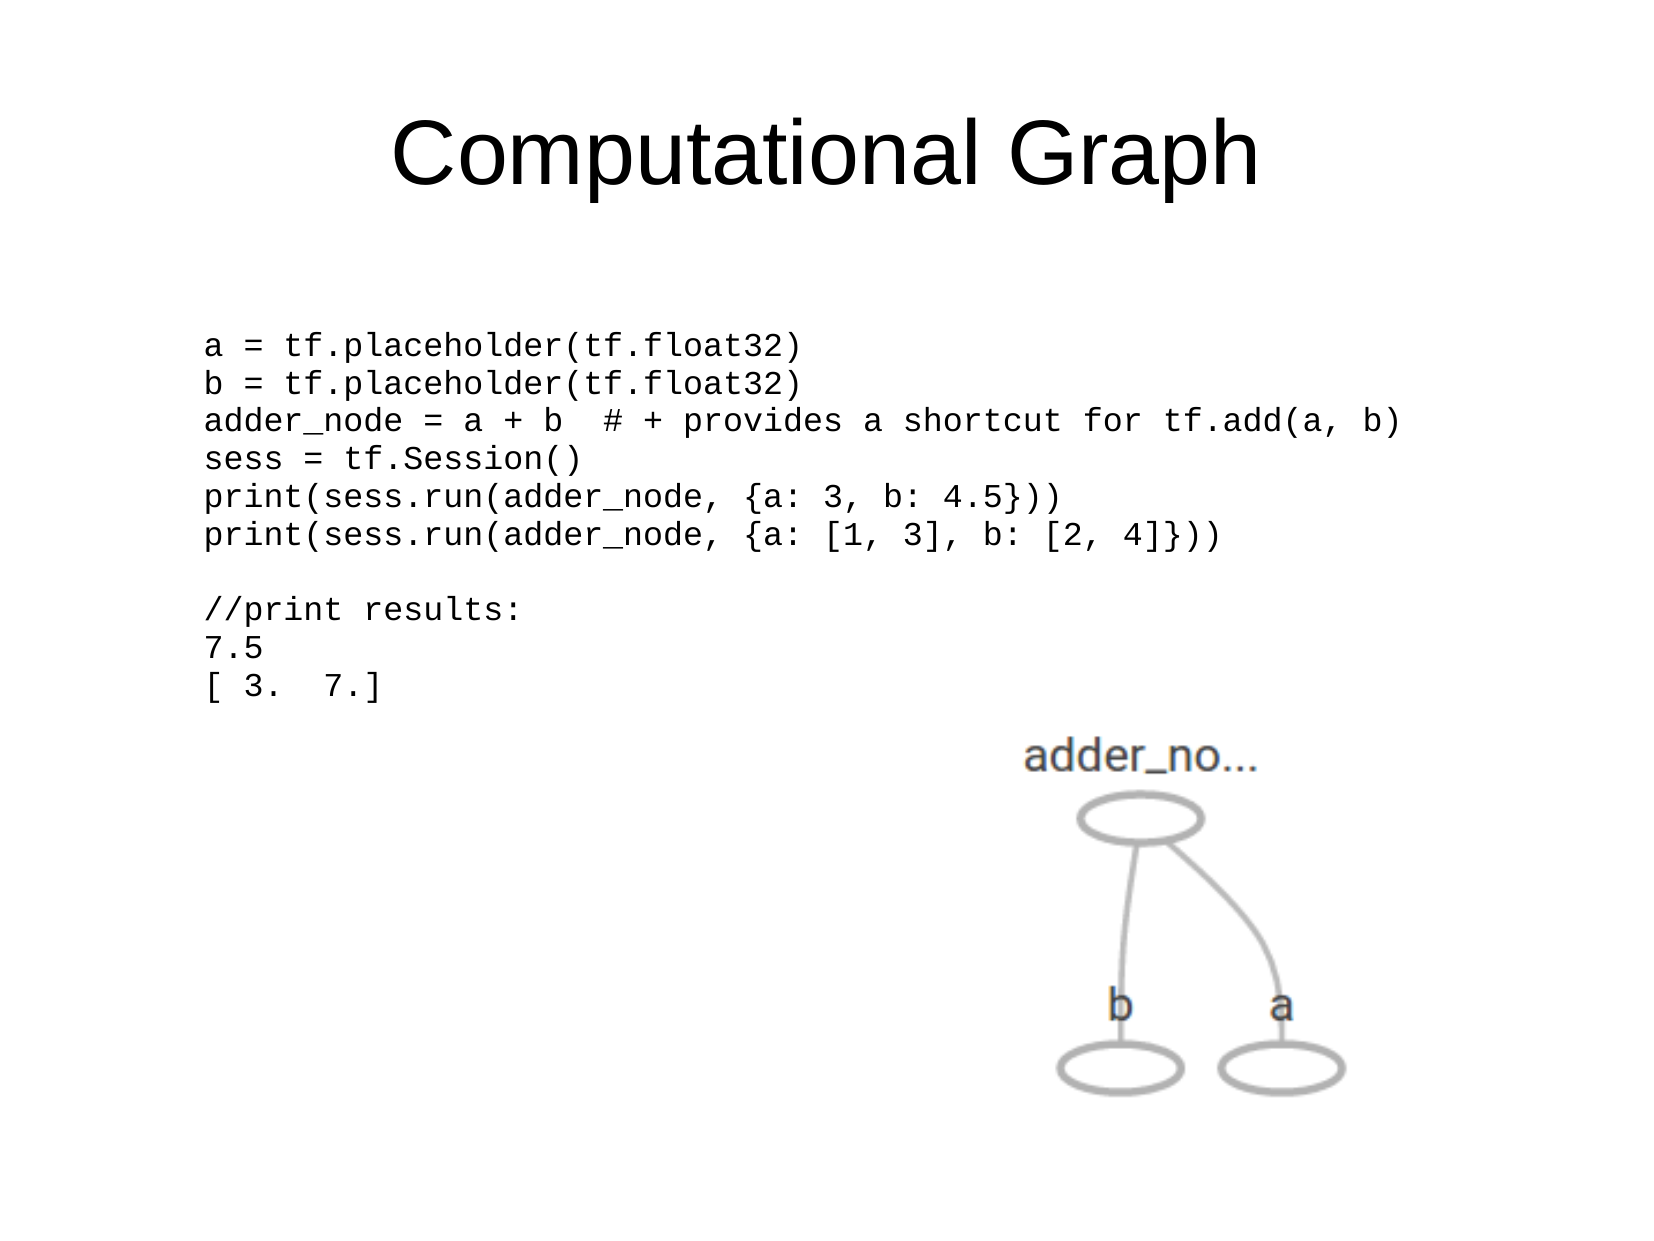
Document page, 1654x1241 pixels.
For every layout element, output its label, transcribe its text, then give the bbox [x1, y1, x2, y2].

title Computational Graph [82, 49, 1571, 257]
picture [897, 668, 1458, 1146]
text_box a = tf.placeholder(tf.float32) b = tf.placeholder(tf.float32) adder_node = a + b # + provides a shortcut for tf.add(a, b) sess = tf.Session() print(sess.run(adder_node, {a: 3, b: 4.5})) print(sess.run(adder_node, {a: [1, 3], b: [2, 4]})) //print results: 7.5 [ 3. 7.] [188, 283, 1441, 714]
